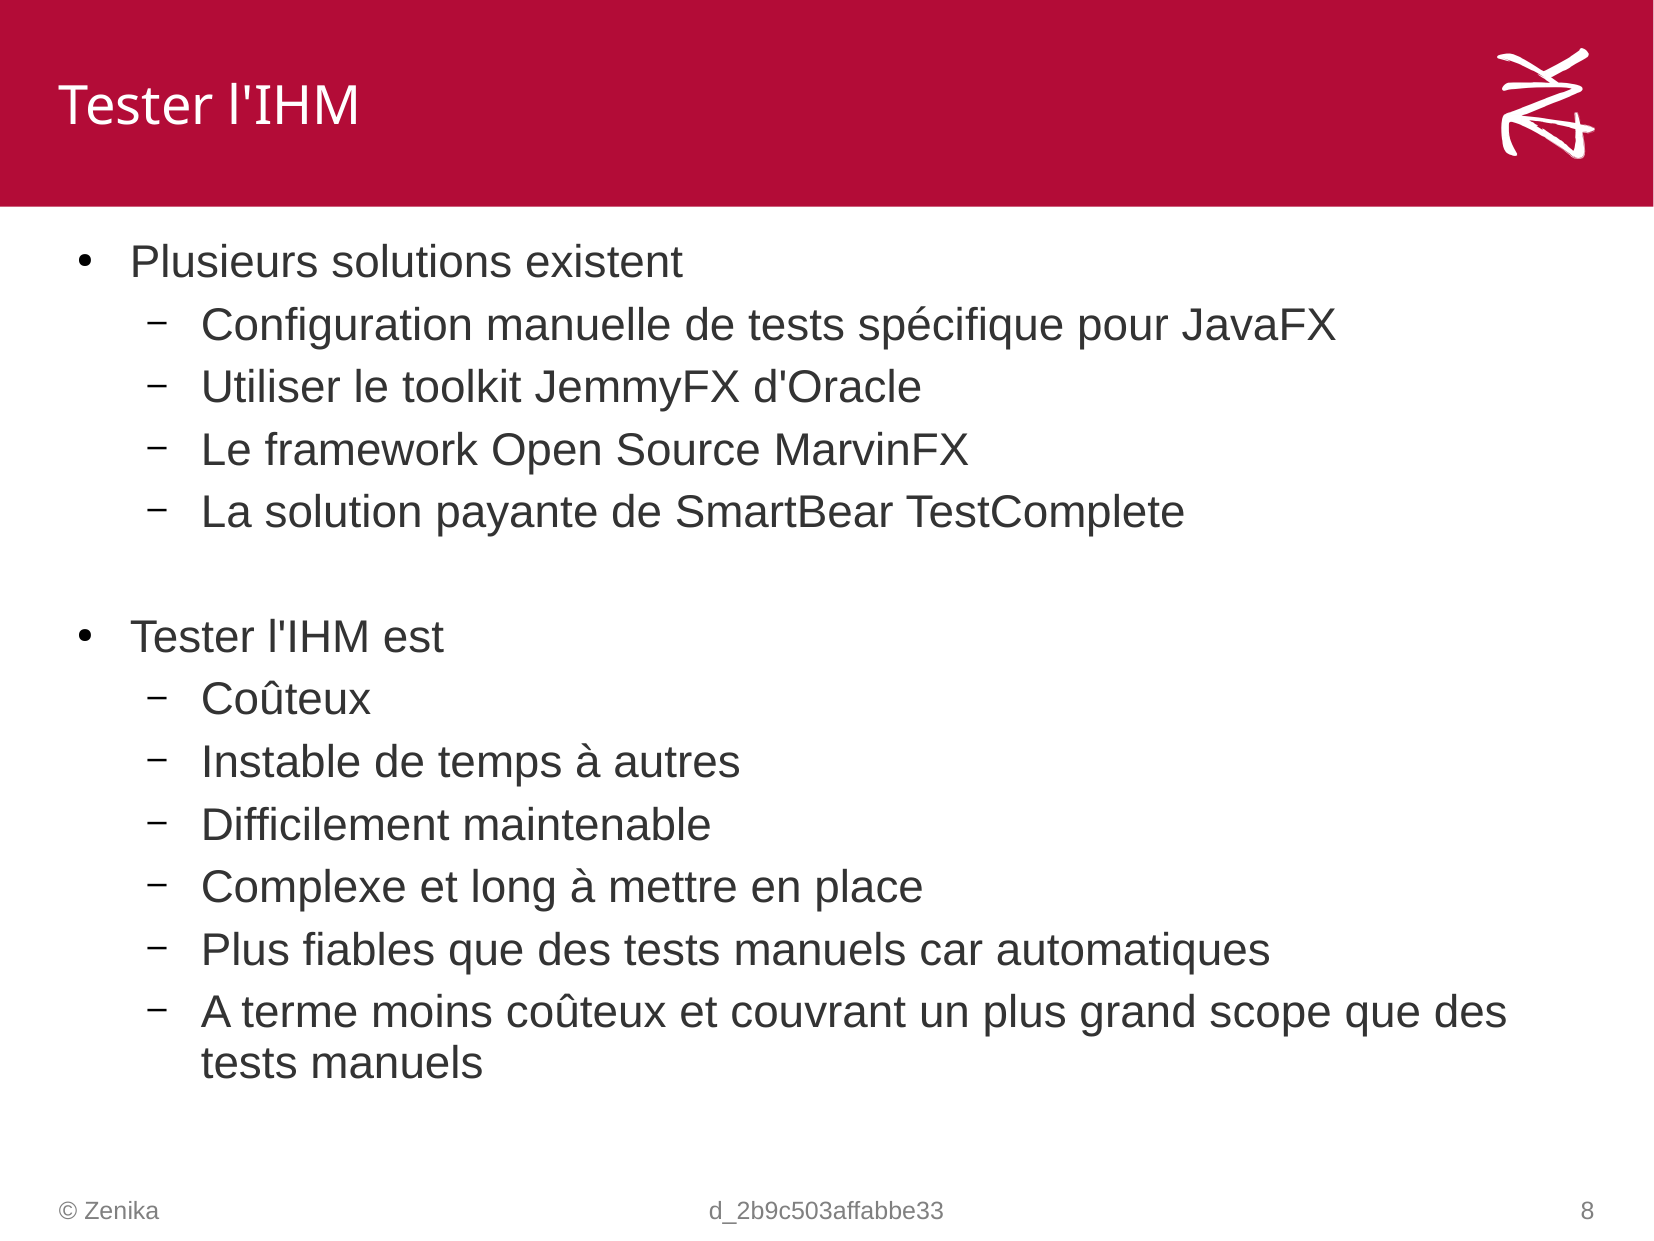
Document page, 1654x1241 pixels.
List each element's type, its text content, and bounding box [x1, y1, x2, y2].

list Plusieurs solutions existent Configuration manuelle de tests spécifique pour JavaFX Utiliser le toolkit JemmyFX d'Oracle Le framework Open Source MarvinFX La solution payante de SmartBear TestComplete Tester l'IHM est Coûteux Instable de temps à autres Difficilement maintenable Complexe et long à mettre en place Plus fiables que des tests manuels car automatiques A terme moins coûteux et couvrant un plus grand scope que des tests manuels [59, 236, 1595, 1123]
title Tester l'IHM [59, 29, 1595, 178]
